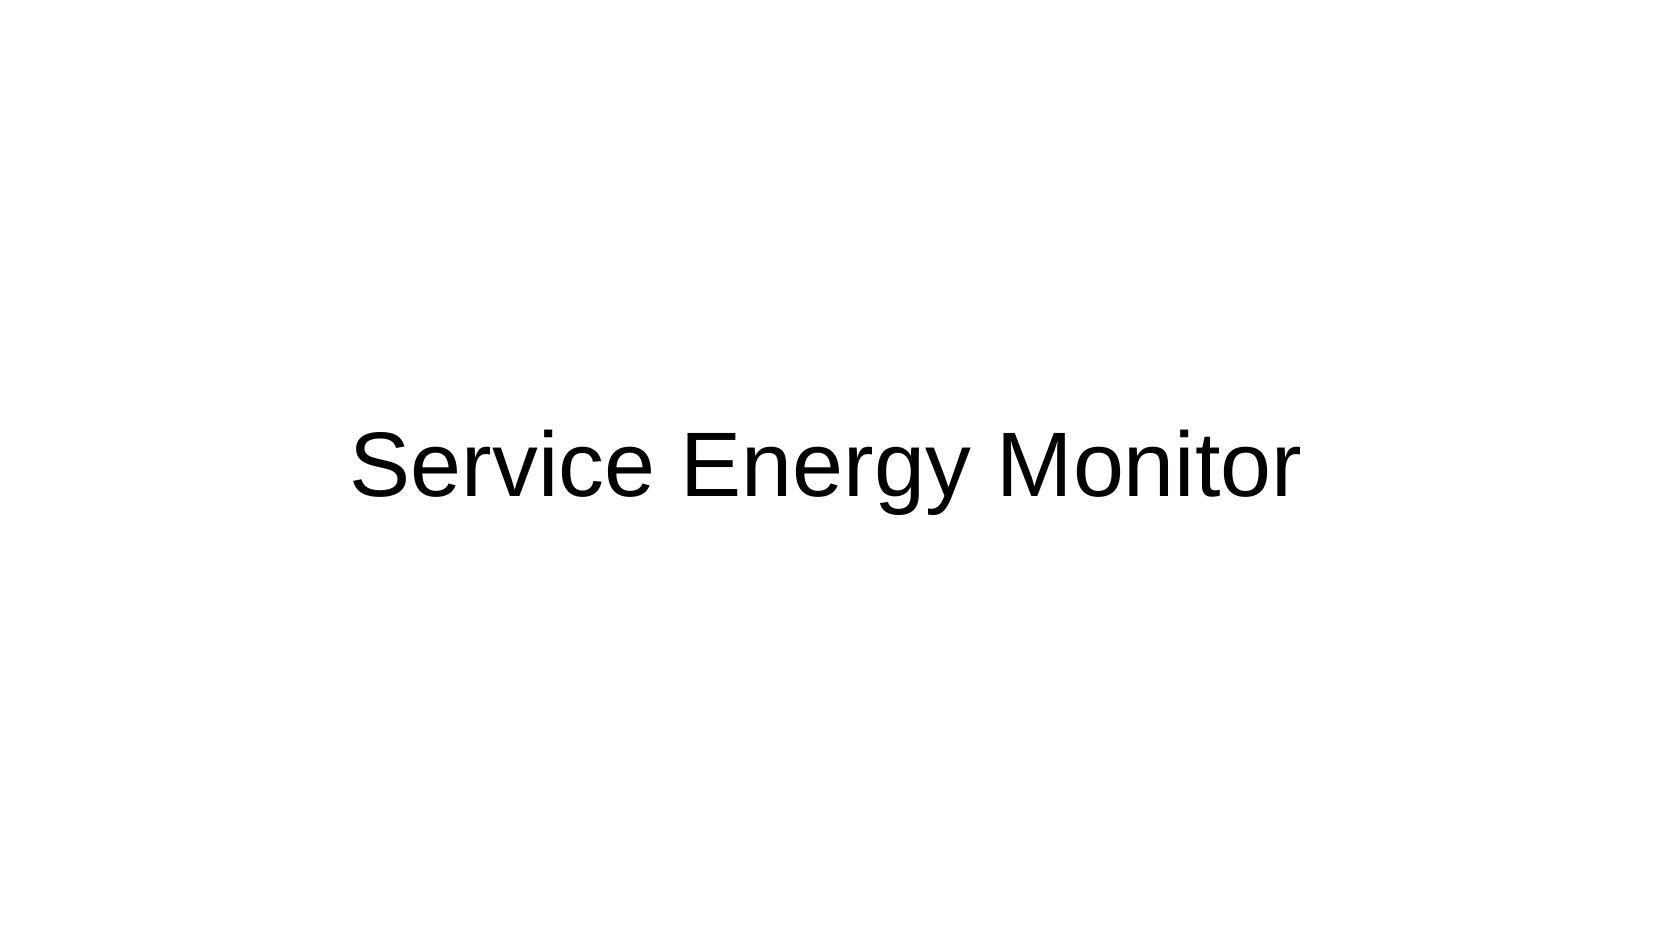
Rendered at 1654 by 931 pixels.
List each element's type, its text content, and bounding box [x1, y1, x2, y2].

title Service Energy Monitor [82, 387, 1571, 543]
